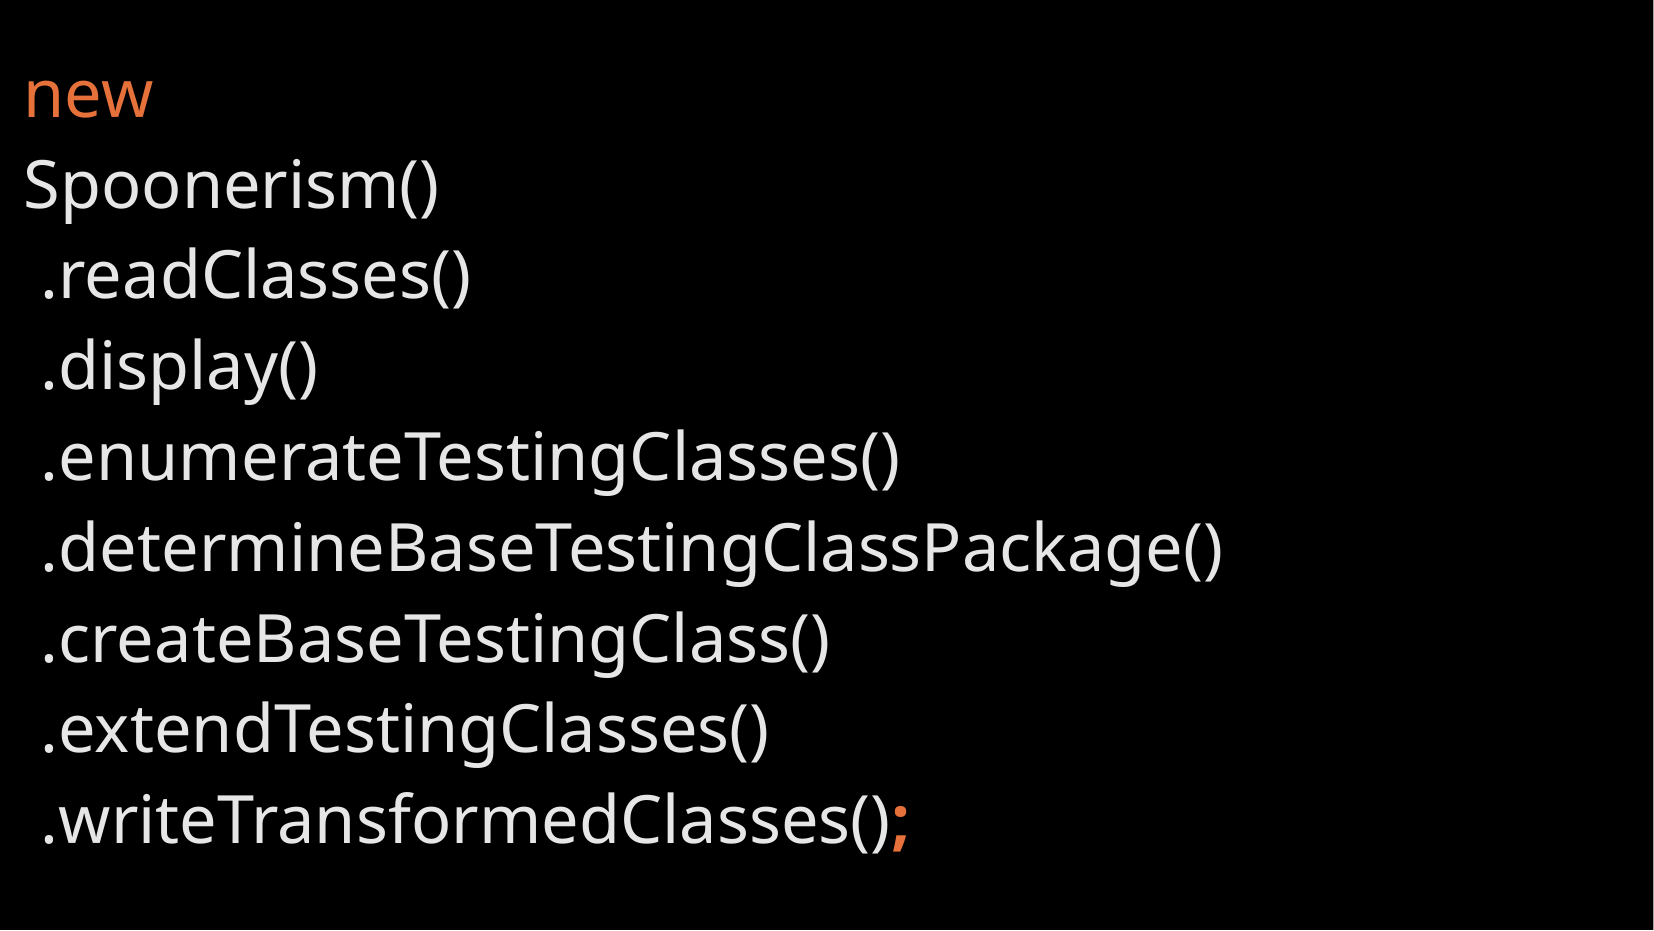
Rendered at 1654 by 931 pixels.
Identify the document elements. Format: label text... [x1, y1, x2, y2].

subtitle new Spoonerism() .readClasses() .display() .enumerateTestingClasses() .determineBaseTestingClassPackage() .createBaseTestingClass() .extendTestingClasses() .writeTransformedClasses(); [23, 23, 1630, 886]
